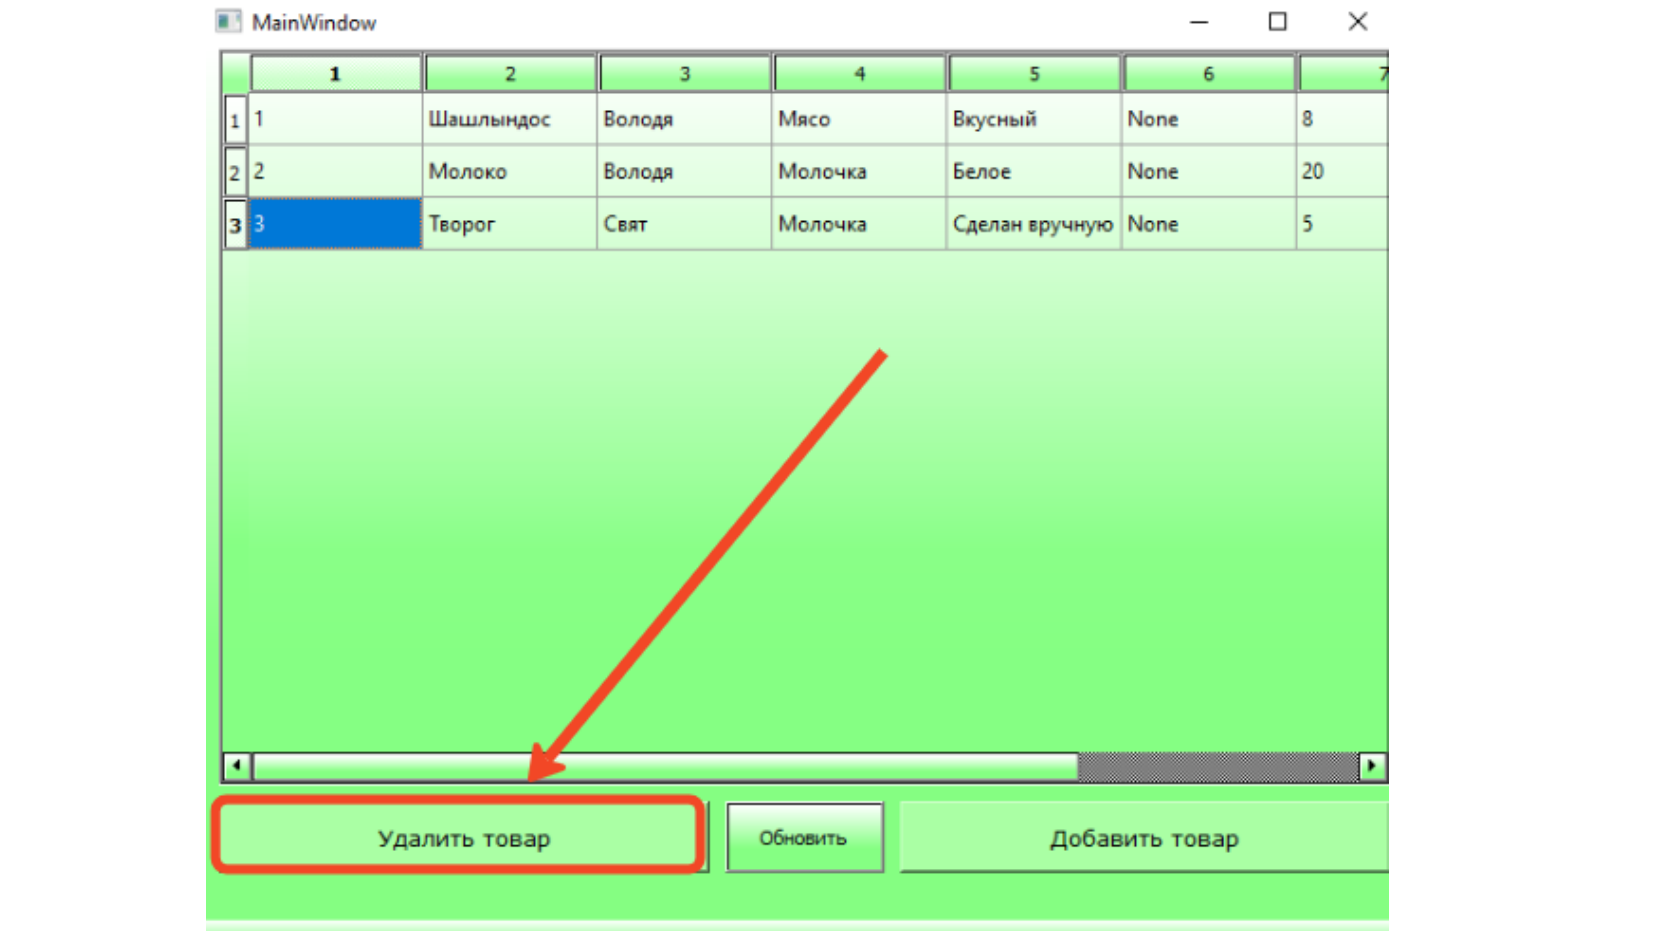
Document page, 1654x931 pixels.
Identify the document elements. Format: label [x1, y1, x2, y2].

picture [206, 0, 1389, 931]
